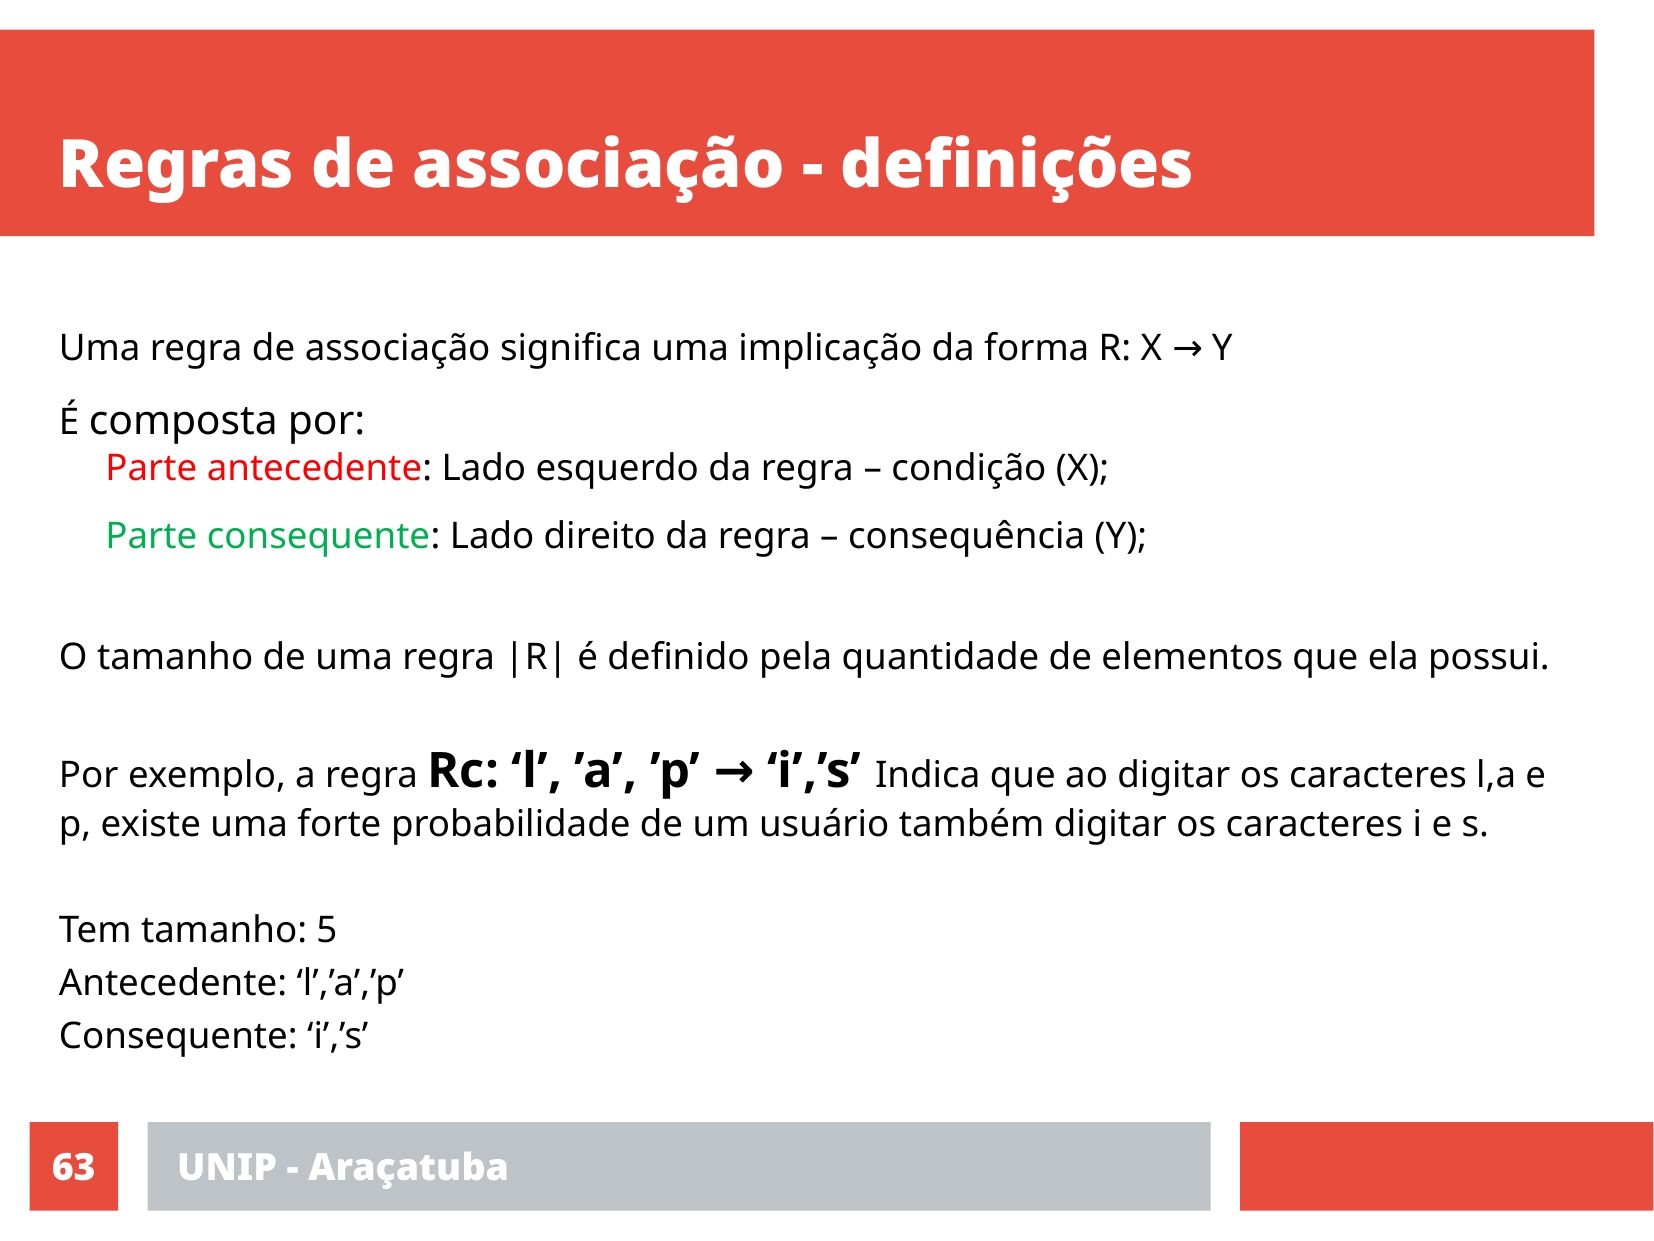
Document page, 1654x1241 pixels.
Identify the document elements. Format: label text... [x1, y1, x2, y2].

title Regras de associação - definições [59, 59, 1595, 207]
list Uma regra de associação significa uma implicação da forma R: X → Y É composta por: Parte antecedente: Lado esquerdo da regra – condição (X); Parte consequente: Lado direito da regra – consequência (Y); O tamanho de uma regra |R| é definido pela quantidade de elementos que ela possui. Por exemplo, a regra Rc: ‘l’, ’a’, ’p’ → ‘i’,’s’ Indica que ao digitar os caracteres l,a e p, existe uma forte probabilidade de um usuário também digitar os caracteres i e s. Tem tamanho: 5 Antecedente: ‘l’,’a’,’p’ Consequente: ‘i’,’s’ [59, 324, 1565, 1093]
